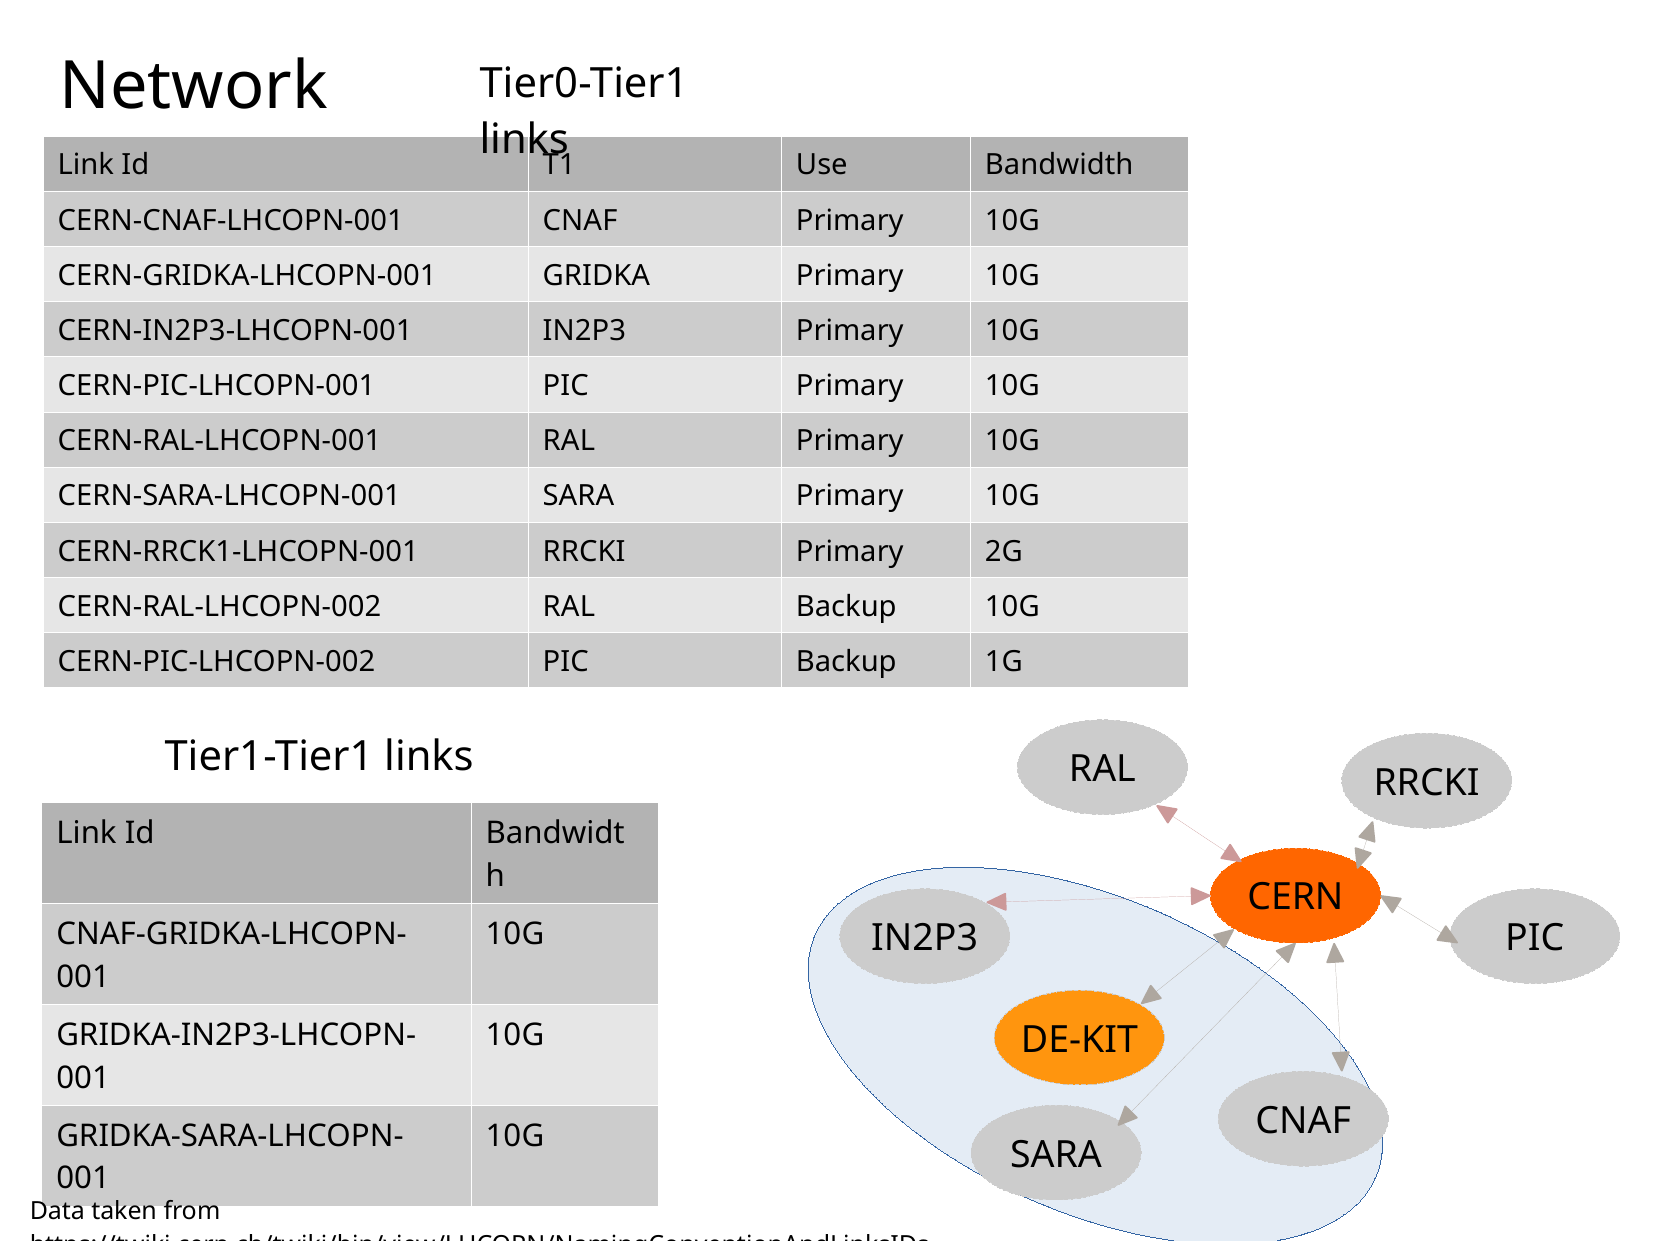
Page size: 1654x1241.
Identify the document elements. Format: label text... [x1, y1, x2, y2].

table_cell Primary [782, 302, 970, 356]
table_cell 10G [472, 1106, 658, 1185]
table_cell CERN-IN2P3-LHCOPN-001 [44, 302, 528, 356]
text_box DE-KIT [994, 990, 1165, 1085]
text_box PIC [1449, 888, 1620, 984]
table_cell CERN-CNAF-LHCOPN-001 [44, 192, 528, 246]
table_header T1 [529, 157, 781, 191]
table_cell Backup [782, 633, 970, 687]
table_cell CERN-GRIDKA-LHCOPN-001 [44, 247, 528, 301]
table_cell 10G [971, 247, 1188, 301]
table_cell CERN-RRCK1-LHCOPN-001 [44, 523, 528, 577]
table_cell 1G [971, 633, 1188, 687]
table_cell CNAF-GRIDKA-LHCOPN-001 [42, 904, 471, 1004]
table_cell CERN-RAL-LHCOPN-001 [44, 413, 528, 467]
text_box Data taken from https://twiki.cern.ch/twiki/bin/view/LHCOPN/NamingConventionAndLinksIDs [15, 1185, 1081, 1241]
text_box RRCKI [1341, 733, 1512, 829]
table_cell GRIDKA-SARA-LHCOPN-001 [42, 1106, 471, 1185]
text_box [808, 867, 1383, 1241]
text_box Network [44, 29, 1530, 128]
table_cell 10G [472, 1005, 658, 1105]
table_header Link Id [44, 137, 528, 191]
table_cell 10G [472, 904, 658, 1004]
table_cell CERN-RAL-LHCOPN-002 [44, 578, 528, 632]
table_cell Primary [782, 468, 970, 522]
text_box Tier1-Tier1 links [149, 718, 495, 802]
text_box CERN [1210, 848, 1381, 943]
table_cell IN2P3 [529, 302, 781, 356]
text_box RAL [1017, 719, 1188, 815]
table_cell 10G [971, 357, 1188, 412]
table_cell GRIDKA [529, 247, 781, 301]
text_box Tier0-Tier1 links [464, 44, 795, 157]
table_header Bandwidth [971, 137, 1188, 191]
table_cell 10G [971, 302, 1188, 356]
table_cell 10G [971, 468, 1188, 522]
table_cell Primary [782, 413, 970, 467]
table_header Bandwidth [472, 803, 658, 903]
table_cell Primary [782, 523, 970, 577]
table_cell 2G [971, 523, 1188, 577]
table_cell CERN-PIC-LHCOPN-001 [44, 357, 528, 412]
table_cell Primary [782, 247, 970, 301]
table_cell PIC [529, 633, 781, 687]
text_box CNAF [1218, 1071, 1389, 1167]
table_cell CNAF [529, 192, 781, 246]
table_header Link Id [42, 803, 471, 903]
table_cell 10G [971, 413, 1188, 467]
table_cell RAL [529, 413, 781, 467]
table_cell GRIDKA-IN2P3-LHCOPN-001 [42, 1005, 471, 1105]
table_header Use [782, 137, 970, 191]
table_cell CERN-PIC-LHCOPN-002 [44, 633, 528, 687]
table_cell RRCKI [529, 523, 781, 577]
table_cell CERN-SARA-LHCOPN-001 [44, 468, 528, 522]
table_cell Backup [782, 578, 970, 632]
text_box SARA [971, 1105, 1142, 1198]
table_cell SARA [529, 468, 781, 522]
table_cell Primary [782, 357, 970, 412]
table_cell 10G [971, 192, 1188, 246]
table_cell Primary [782, 192, 970, 246]
table_cell 10G [971, 578, 1188, 632]
table_cell RAL [529, 578, 781, 632]
table_cell PIC [529, 357, 781, 412]
text_box IN2P3 [839, 888, 1010, 984]
